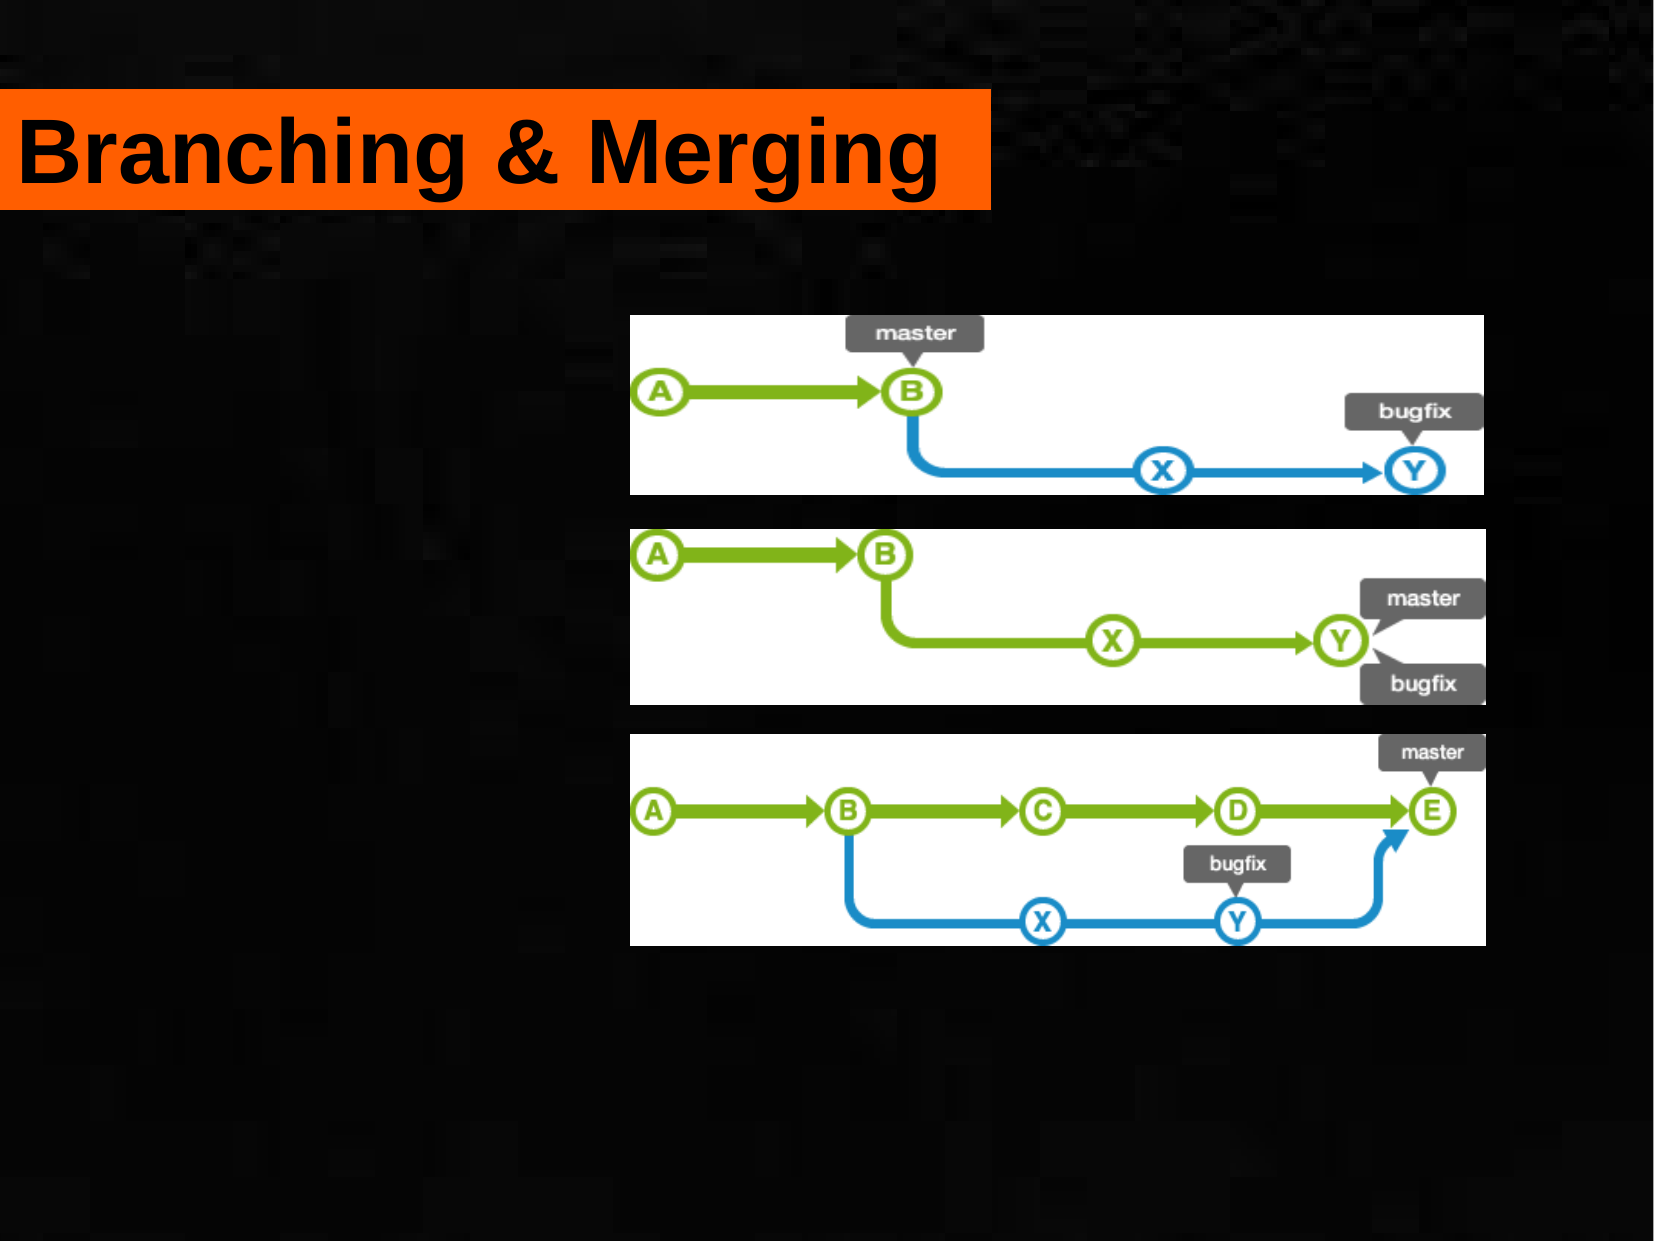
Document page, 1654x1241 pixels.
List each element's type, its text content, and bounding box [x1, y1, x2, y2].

picture [0, 0, 1654, 1241]
title Branching & Merging [0, 77, 1036, 226]
